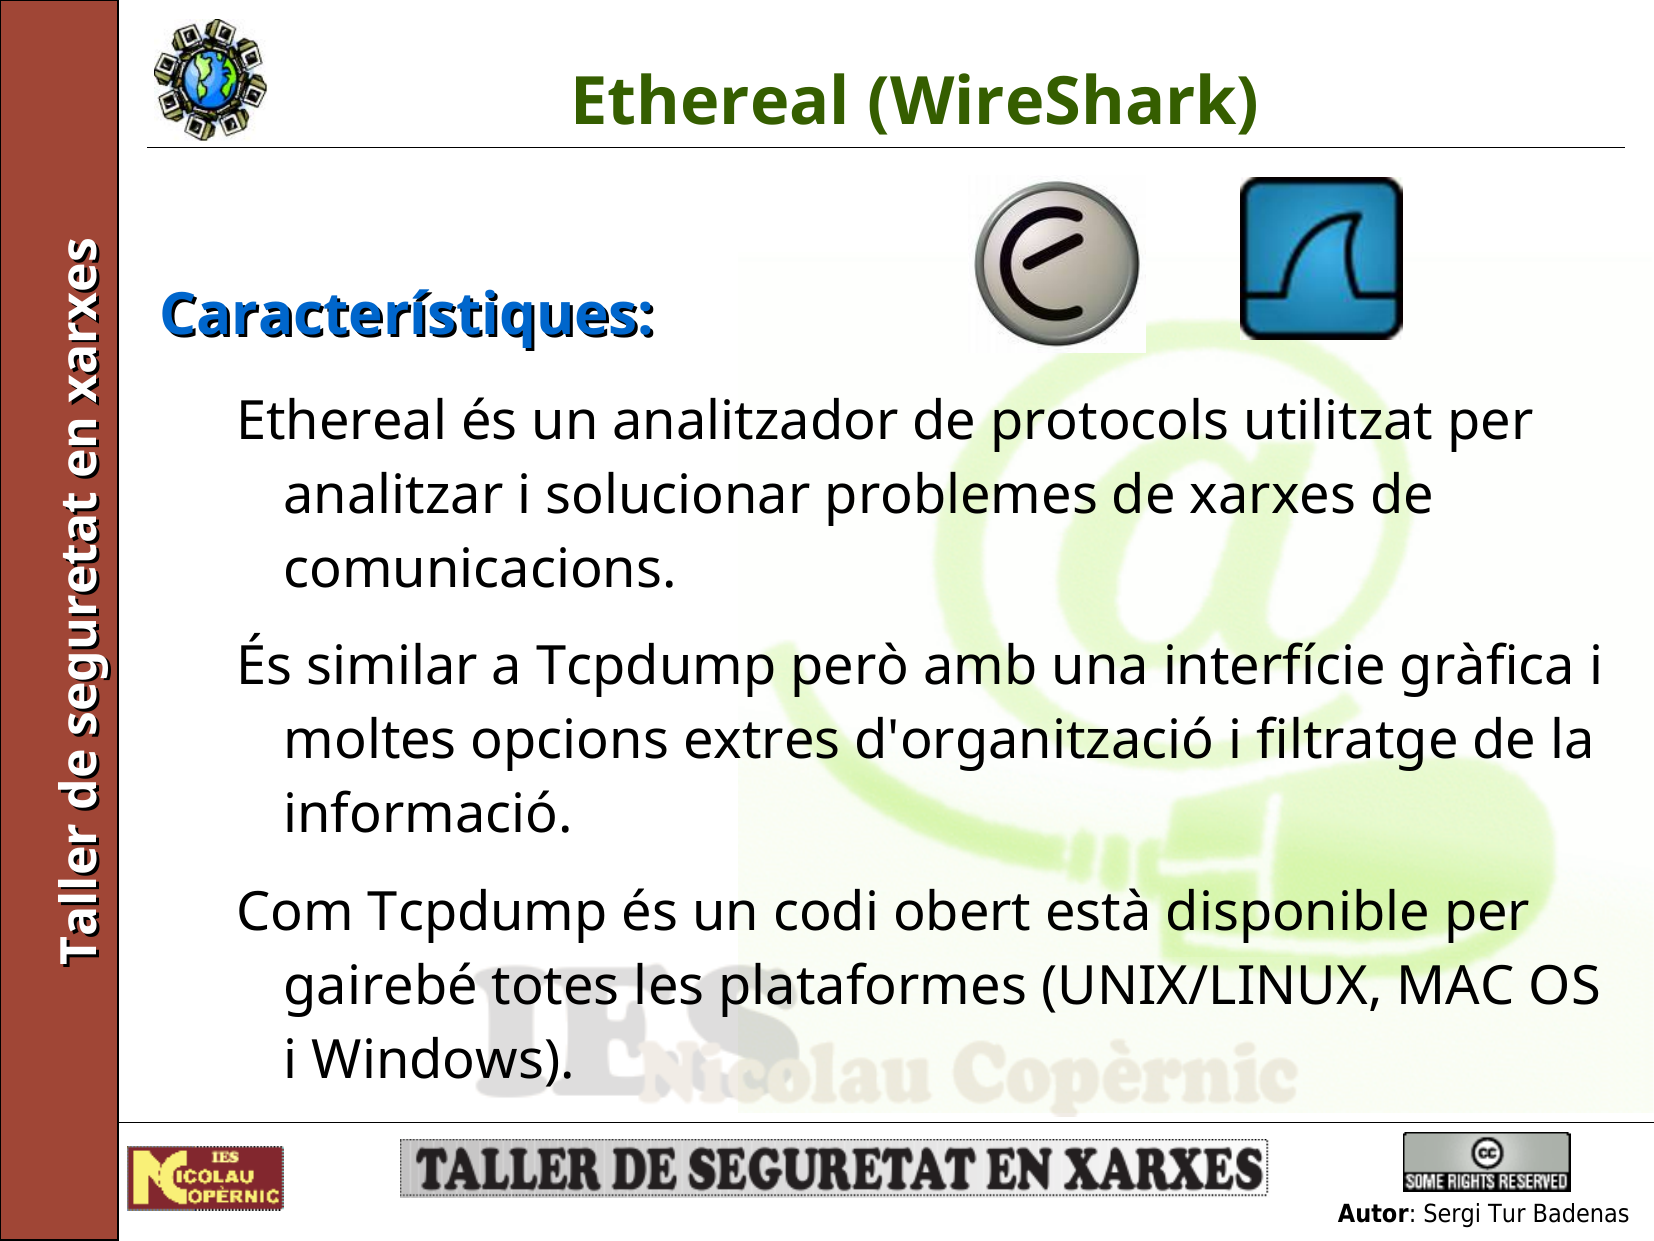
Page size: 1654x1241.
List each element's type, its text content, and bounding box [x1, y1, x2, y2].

picture [154, 19, 268, 142]
title Ethereal (WireShark) [171, 49, 1654, 148]
list Característiques: Ethereal és un analitzador de protocols utilitzat per analitzar i solucionar problemes de xarxes de comunicacions. És similar a Tcpdump però amb una interfície gràfica i moltes opcions extres d'organització i filtratge de la informació. Com Tcpdump és un codi obert està disponible per gairebé totes les plataformes (UNIX/LINUX, MAC OS i Windows). [141, 272, 1630, 1123]
picture [1403, 1132, 1571, 1192]
picture [400, 1139, 1270, 1198]
picture [127, 1146, 284, 1211]
picture [738, 175, 1654, 1113]
